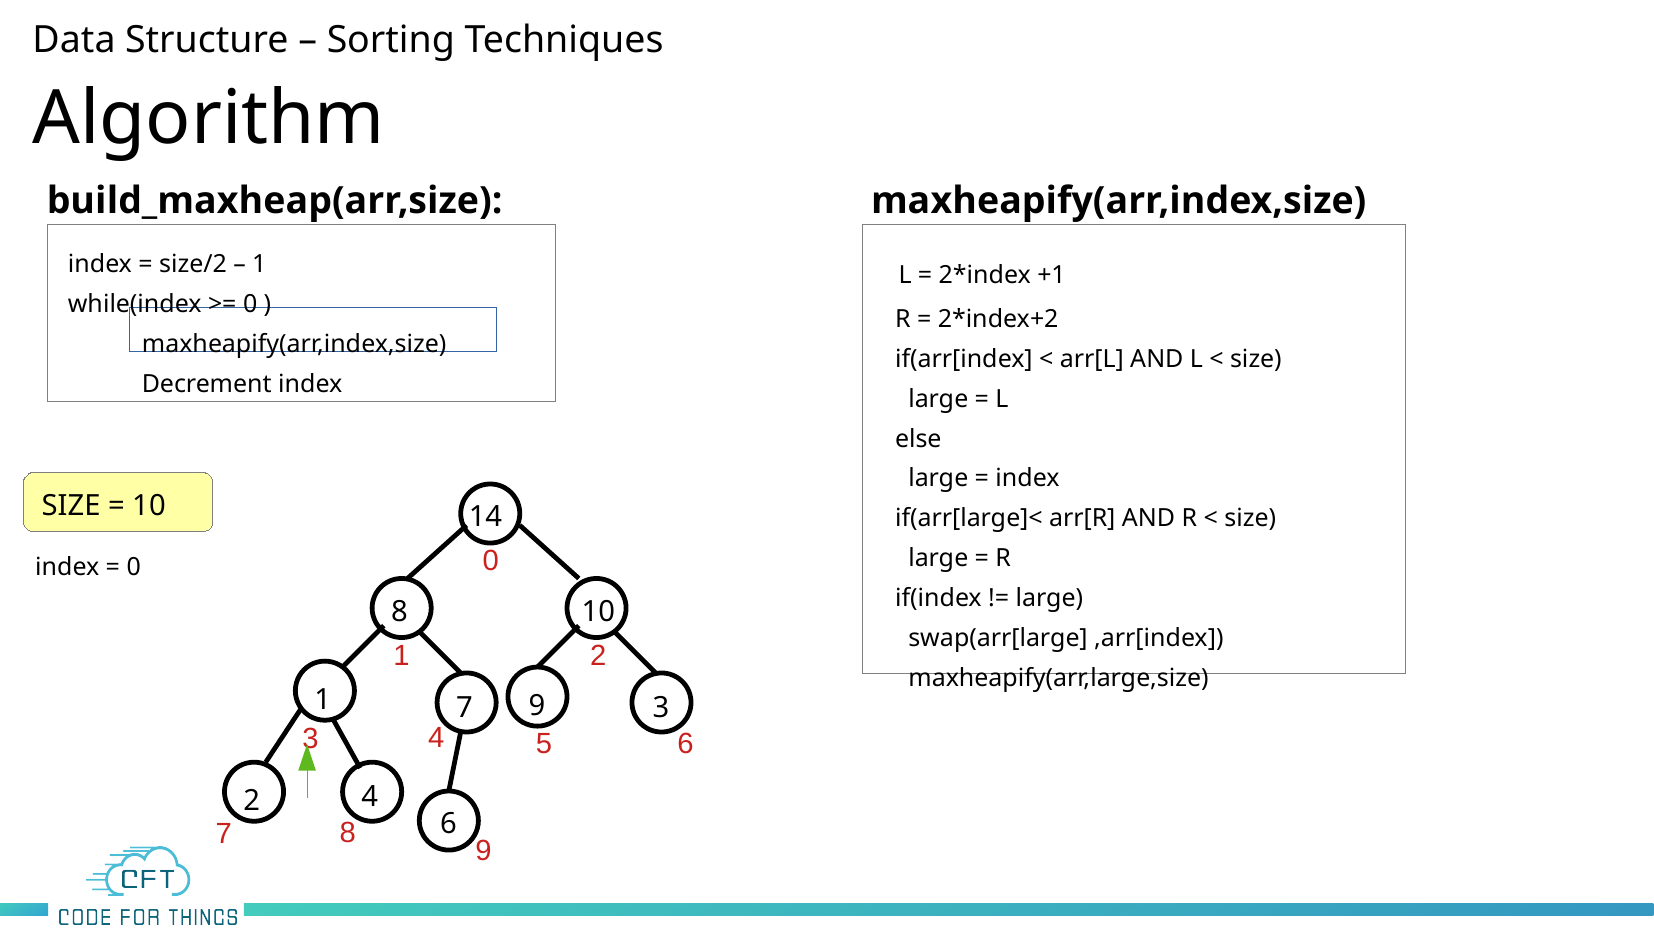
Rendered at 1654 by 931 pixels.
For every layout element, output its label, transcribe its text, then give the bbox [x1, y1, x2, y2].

text_box 10 [566, 582, 634, 632]
text_box [686, 686, 692, 719]
text_box 0 [467, 536, 514, 585]
text_box 7 [200, 809, 247, 857]
text_box 4 [413, 713, 460, 762]
text_box [47, 224, 556, 402]
text_box [372, 593, 376, 623]
text_box 1 [378, 631, 425, 680]
text_box maxheapify(arr,index,size) [856, 166, 1571, 225]
text_box [460, 728, 482, 733]
text_box [490, 684, 497, 721]
text_box 6 [662, 719, 709, 768]
text_box [362, 762, 390, 768]
text_box 3 [287, 714, 293, 724]
text_box 6 [425, 795, 474, 845]
text_box index = 0 [0, 541, 186, 591]
text_box [371, 818, 386, 822]
text_box [387, 578, 416, 582]
text_box 3 [287, 714, 334, 763]
text_box [515, 667, 560, 677]
text_box [295, 676, 299, 705]
text_box [631, 686, 637, 719]
text_box 8 [376, 582, 443, 632]
text_box [862, 224, 1406, 674]
text_box 7 [441, 678, 490, 728]
text_box [232, 762, 276, 772]
text_box [342, 778, 346, 806]
text_box 9 [460, 826, 507, 875]
text_box [419, 803, 425, 838]
text_box [474, 805, 479, 837]
text_box L = 2*index +1 R = 2*index+2 if(arr[index] < arr[L] AND L < size) large = L else large = index if(arr[large]< arr[R] AND R < size) large = R if(index != large) swap(arr[large] ,arr[index]) maxheapify(arr,large,size) [874, 236, 1371, 647]
text_box [507, 680, 513, 714]
text_box 14 [446, 488, 532, 538]
text_box 2 [228, 772, 277, 822]
text_box [302, 661, 347, 671]
text_box SIZE = 10 [26, 476, 207, 526]
text_box [433, 791, 464, 795]
picture [59, 846, 237, 925]
text_box index = size/2 – 1 while(index >= 0 ) maxheapify(arr,index,size) Decrement index [53, 238, 508, 402]
text_box [582, 578, 611, 582]
text_box 9 [513, 677, 562, 727]
text_box 2 [575, 631, 622, 680]
text_box [395, 773, 402, 811]
text_box [562, 680, 568, 714]
text_box [450, 672, 484, 678]
text_box 5 [521, 719, 567, 768]
text_box [224, 777, 228, 806]
text_box [646, 728, 662, 733]
text_box [437, 687, 441, 713]
text_box 4 [346, 768, 395, 818]
text_box [475, 483, 506, 488]
text_box 1 [299, 671, 348, 721]
text_box build_maxheap(arr,size): [32, 165, 650, 225]
text_box [432, 845, 466, 851]
text_box 3 [637, 678, 686, 728]
text_box [277, 773, 284, 811]
text_box [23, 472, 213, 532]
text_box [645, 672, 678, 678]
title Data Structure – Sorting Techniques Algorithm [32, 12, 1184, 166]
text_box 8 [324, 808, 371, 857]
text_box [348, 672, 355, 710]
